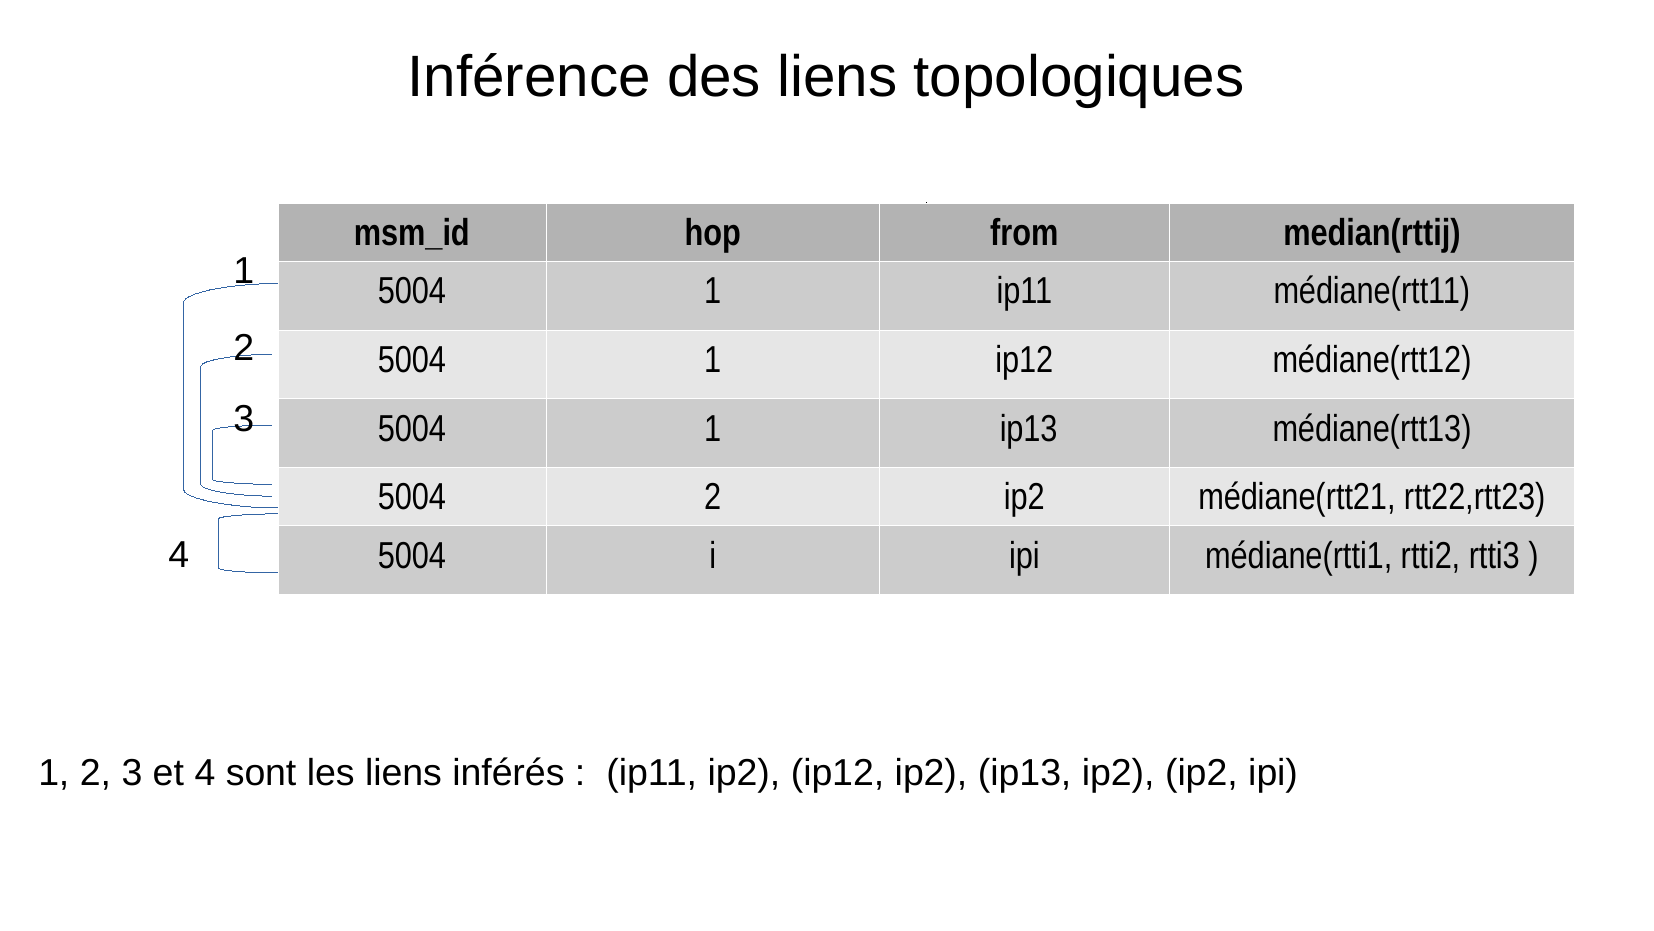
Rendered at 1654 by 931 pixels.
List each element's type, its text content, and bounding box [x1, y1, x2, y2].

table_cell ip13 [880, 399, 1169, 467]
table_cell 5004 [279, 331, 546, 398]
table_cell 1 [547, 399, 879, 467]
table_cell 5004 [279, 399, 546, 467]
table_header from [880, 204, 1169, 261]
table_cell i [547, 526, 879, 594]
table_cell ip12 [880, 331, 1169, 398]
table_header hop [547, 204, 879, 261]
title Inférence des liens topologiques [82, 23, 1571, 129]
table_cell médiane(rtt21, rtt22,rtt23) [1170, 468, 1574, 525]
table_cell médiane(rtt12) [1170, 331, 1574, 398]
table_cell médiane(rtt11) [1170, 262, 1574, 330]
text_box 2 [218, 318, 269, 369]
table_cell 1 [547, 331, 879, 398]
table_cell ip11 [880, 262, 1169, 330]
table_header median(rttij) [1170, 204, 1574, 261]
table_cell ip2 [880, 468, 1169, 525]
table_cell 5004 [279, 262, 546, 330]
table_cell 1 [547, 262, 879, 330]
table_cell médiane(rtt13) [1170, 399, 1574, 467]
table_cell 2 [547, 468, 879, 525]
table_cell ipi [880, 526, 1169, 594]
table_header msm_id [279, 204, 546, 261]
table_cell médiane(rtti1, rtti2, rtti3 ) [1170, 526, 1574, 594]
text_box 4 [153, 525, 204, 576]
table_cell 5004 [279, 526, 546, 594]
table_cell 5004 [279, 468, 546, 525]
text_box 3 [218, 389, 269, 440]
text_box 1, 2, 3 et 4 sont les liens inférés : (ip11, ip2), (ip12, ip2), (ip13, ip2), (ip2, ipi) [23, 744, 1489, 865]
text_box 1 [218, 242, 269, 293]
